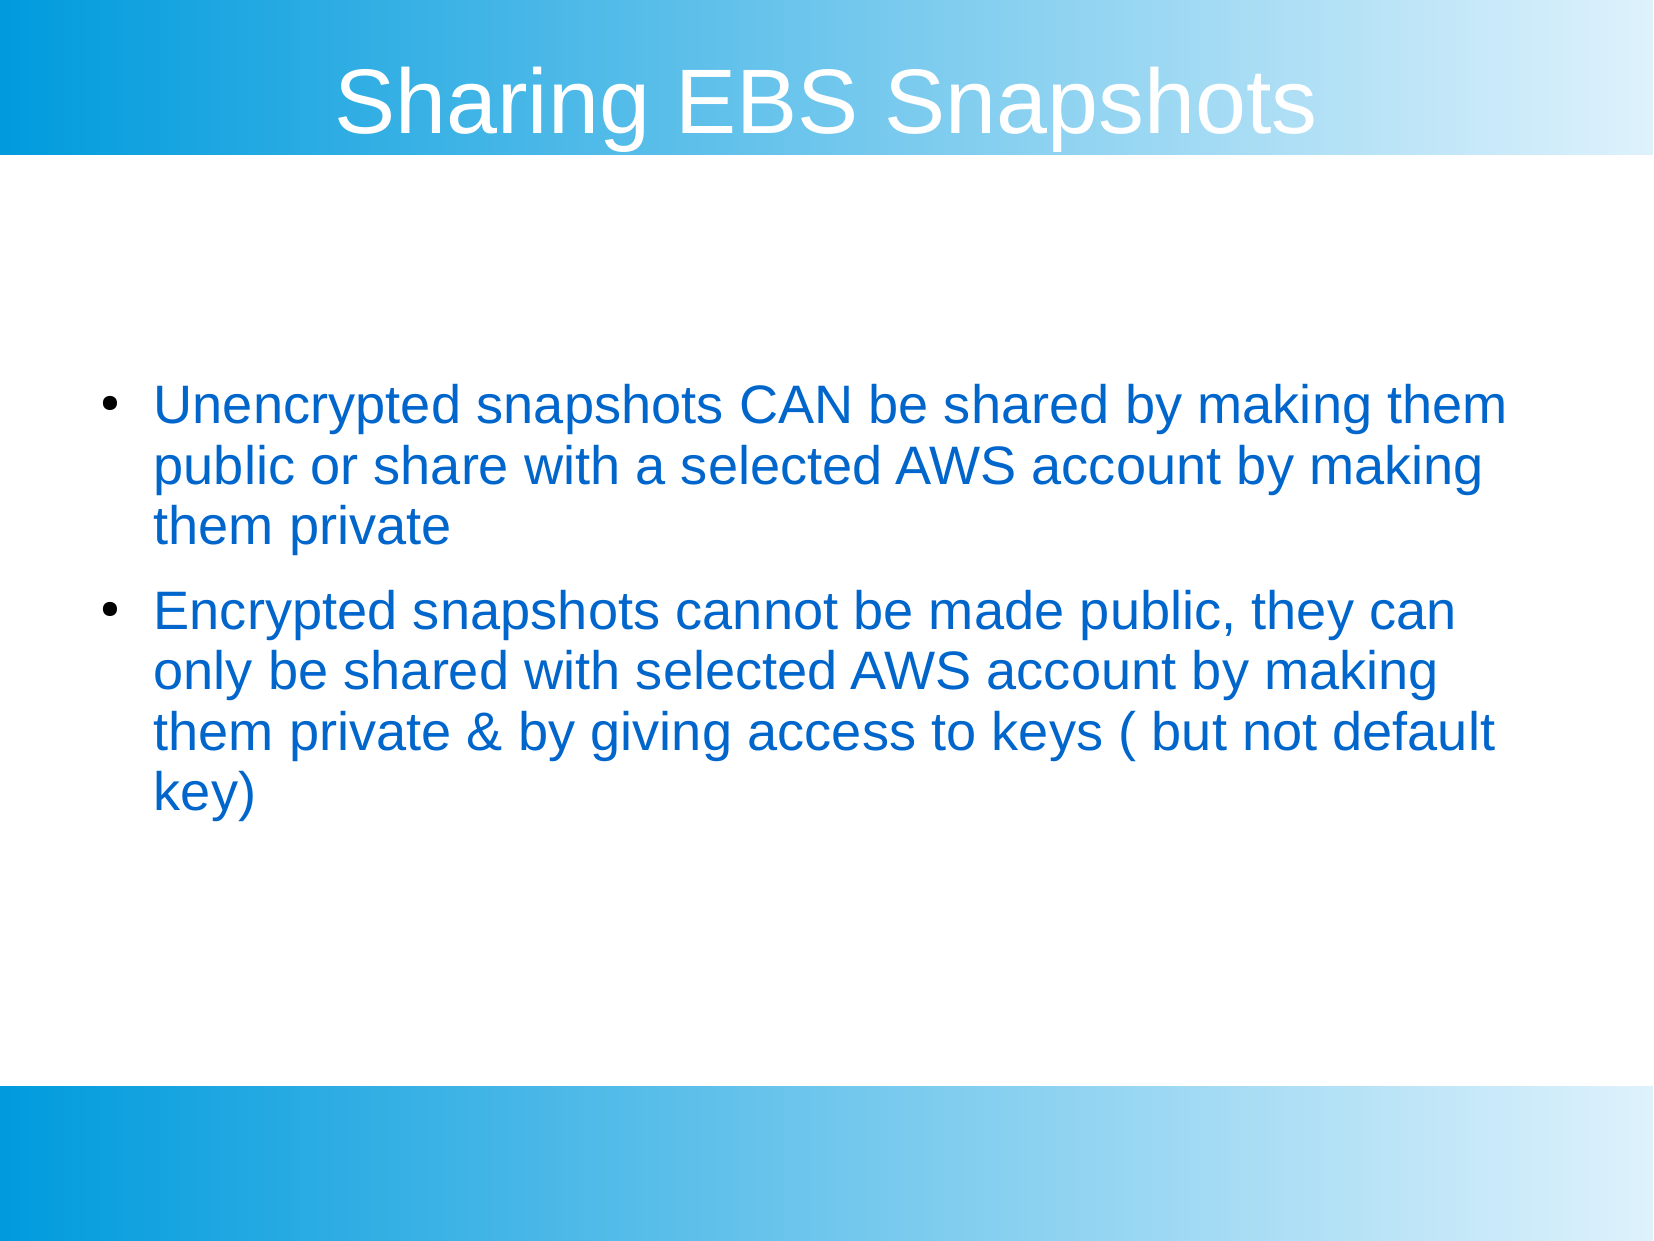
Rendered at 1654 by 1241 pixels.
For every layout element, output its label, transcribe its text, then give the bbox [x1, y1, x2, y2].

list Unencrypted snapshots CAN be shared by making them public or share with a selected AWS account by making them private Encrypted snapshots cannot be made public, they can only be shared with selected AWS account by making them private & by giving access to keys ( but not default key) [82, 290, 1571, 1010]
title Sharing EBS Snapshots [82, 49, 1571, 155]
